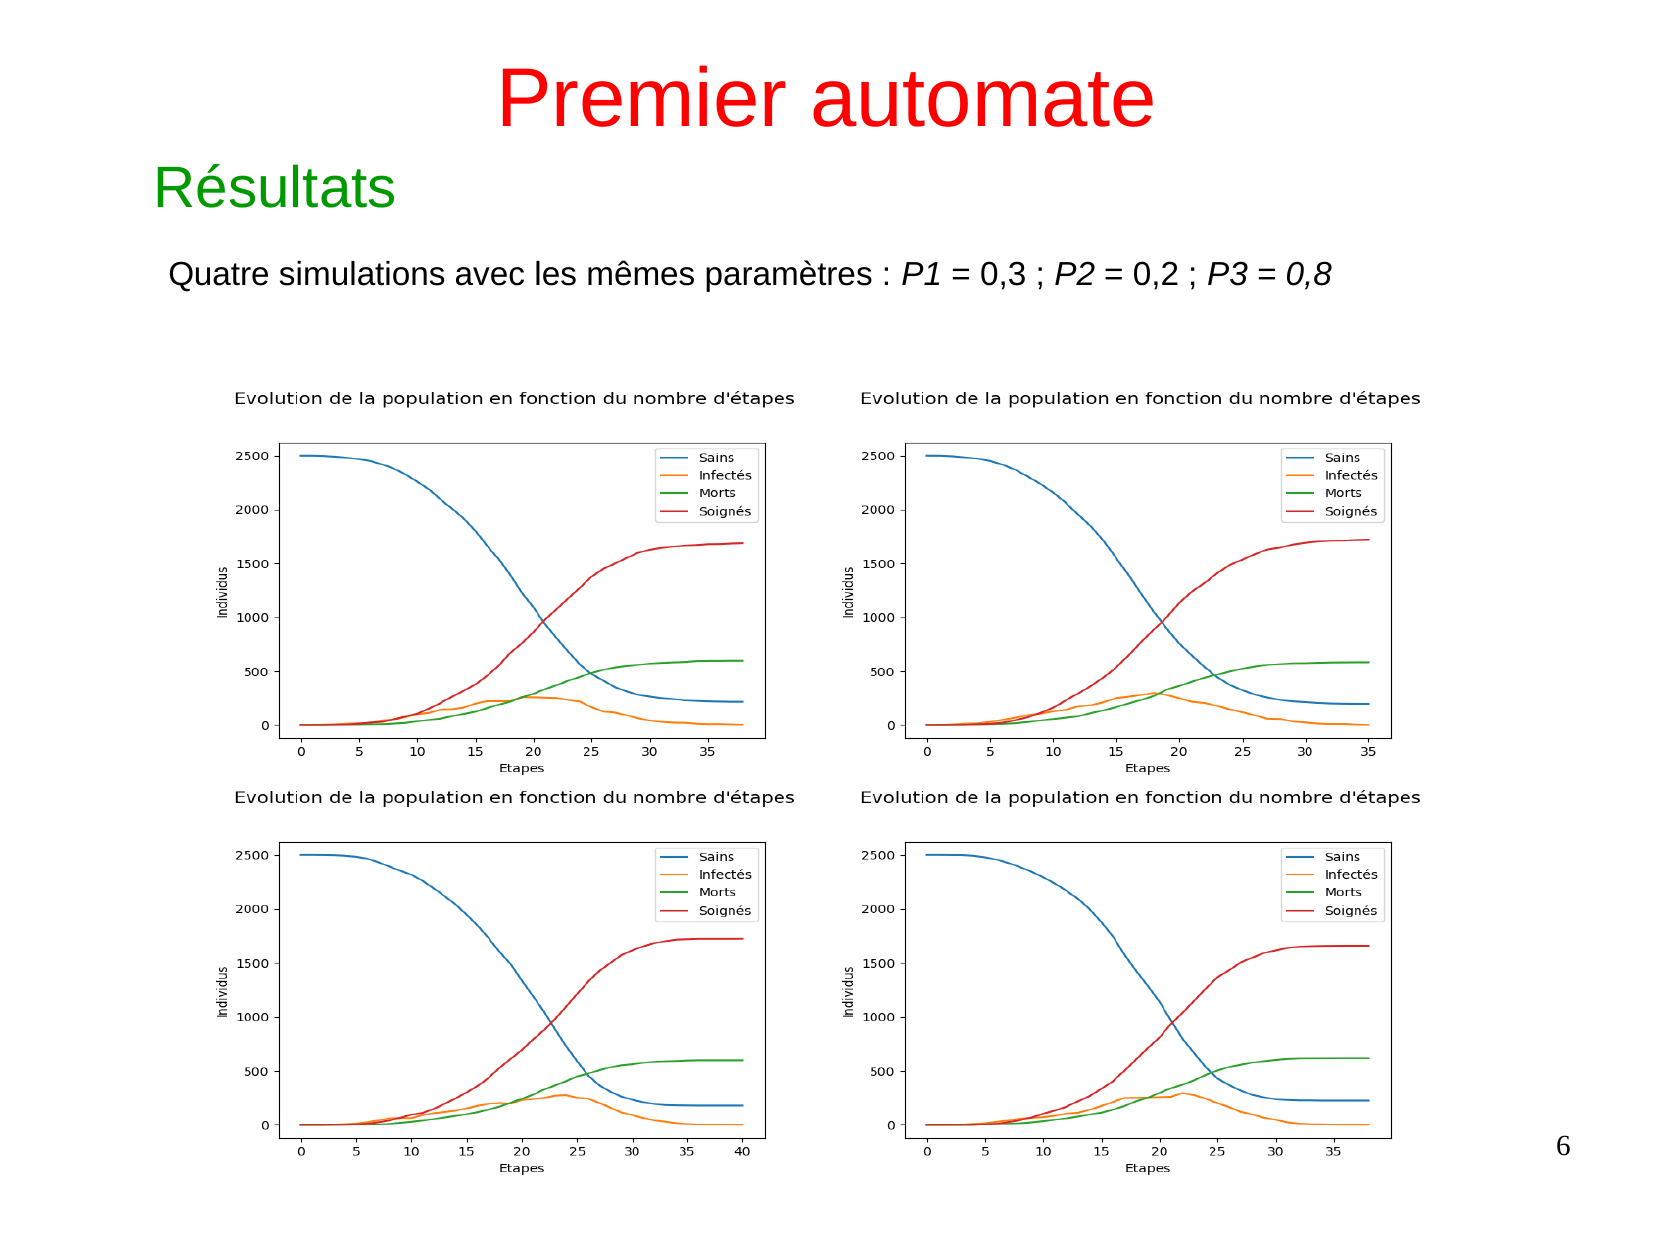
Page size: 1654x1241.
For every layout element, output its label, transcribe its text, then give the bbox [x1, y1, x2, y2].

picture [200, 875, 1453, 1182]
text_box Quatre simulations avec les mêmes paramètres : P1 = 0,3 ; P2 = 0,2 ; P3 = 0,8 [153, 248, 1359, 300]
list Résultats [82, 201, 1571, 875]
title Premier automate [82, 0, 1571, 201]
